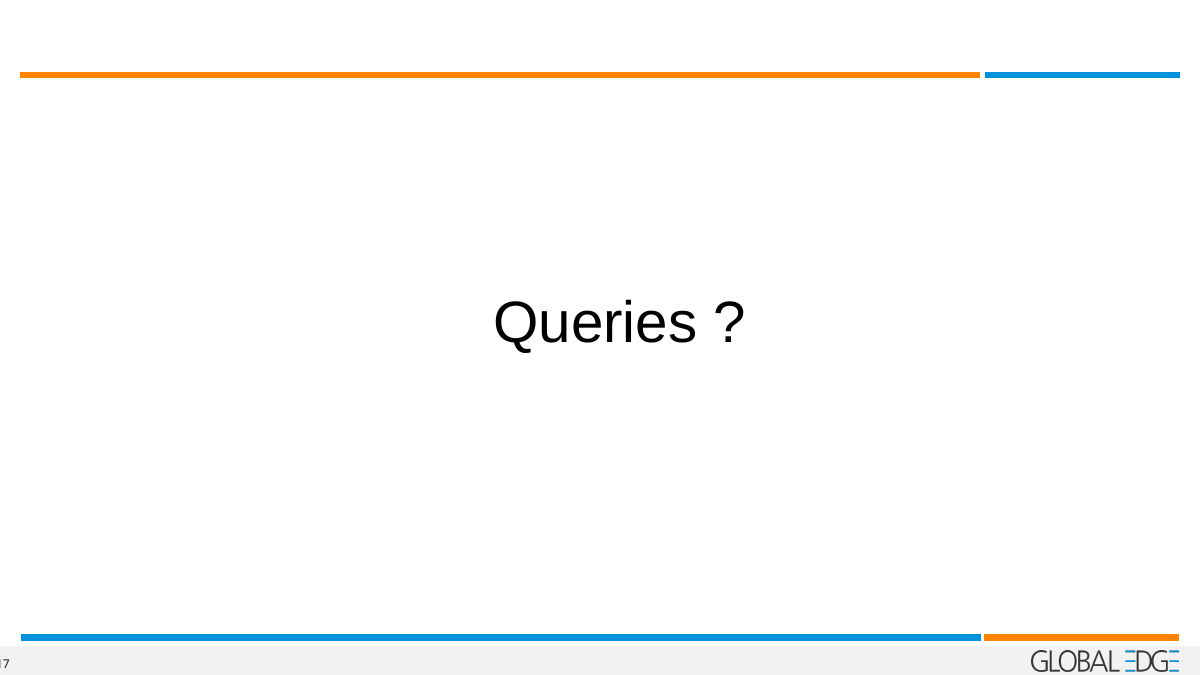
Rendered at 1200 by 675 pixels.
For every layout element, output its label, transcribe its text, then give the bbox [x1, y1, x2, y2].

subtitle Queries ? [82, 200, 1158, 445]
picture [1031, 650, 1179, 672]
